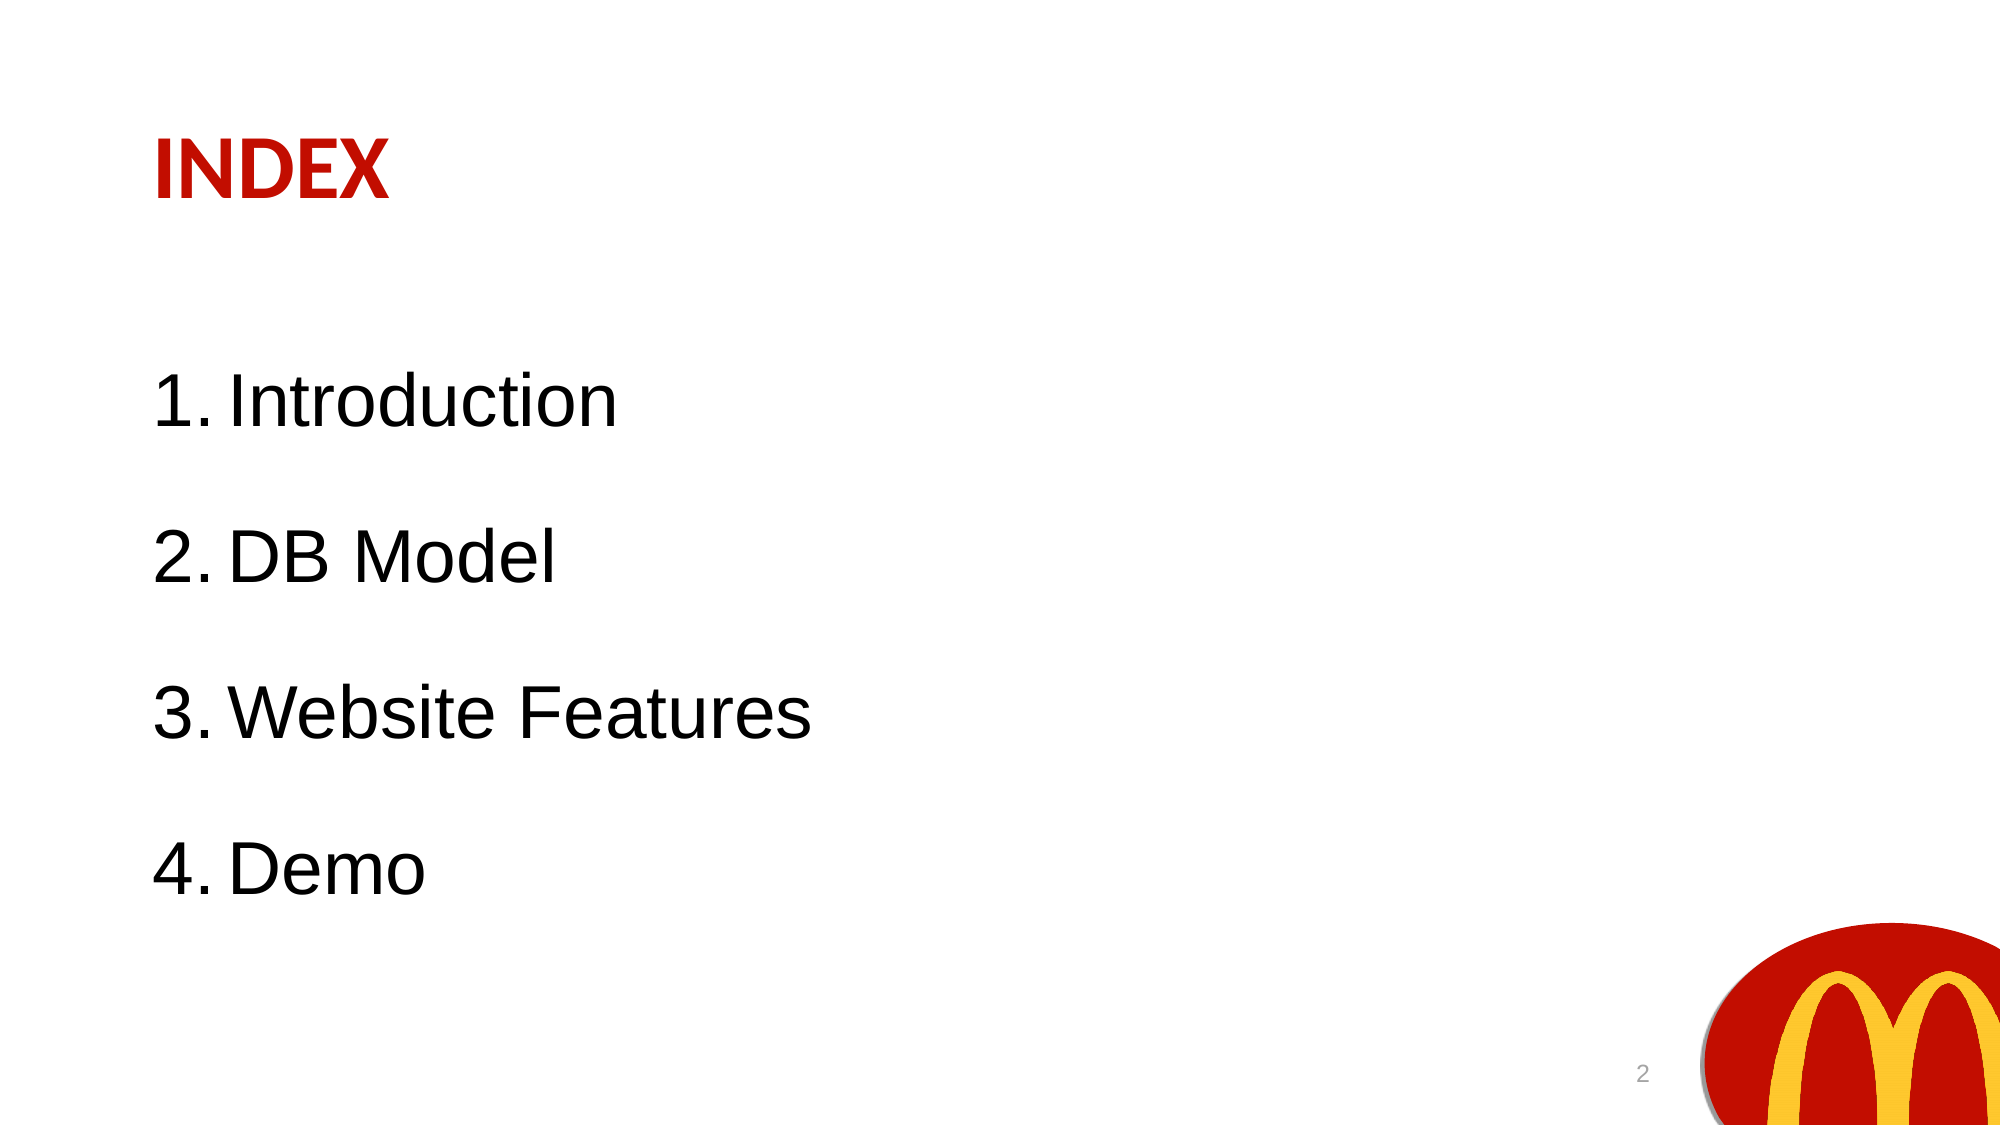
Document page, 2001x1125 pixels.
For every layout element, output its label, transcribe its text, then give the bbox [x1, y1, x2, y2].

title INDEX [137, 59, 1863, 278]
picture [1766, 971, 2000, 1125]
list Introduction DB Model Website Features Demo [137, 299, 1863, 1014]
slide_number <number> [1412, 1042, 1666, 1103]
